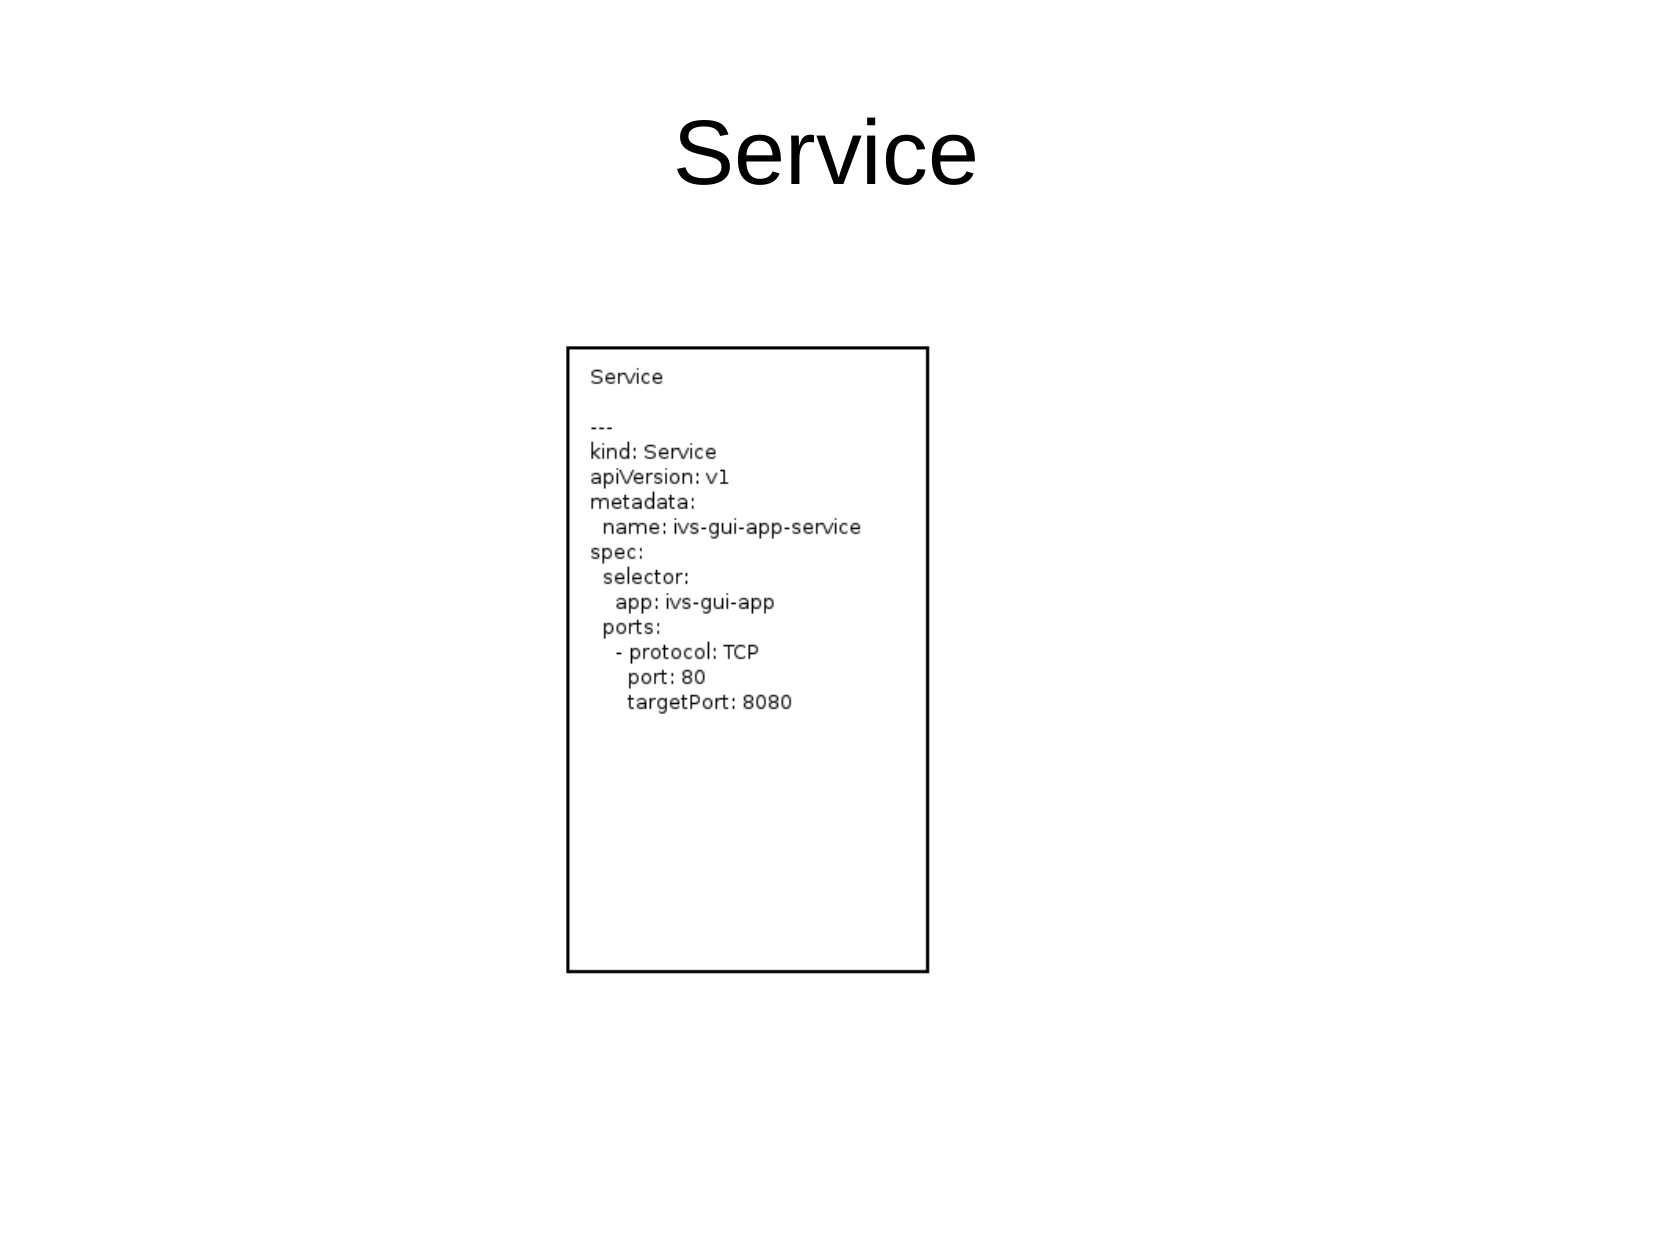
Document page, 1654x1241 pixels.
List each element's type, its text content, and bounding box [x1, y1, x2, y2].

title Service [82, 49, 1571, 257]
picture [565, 345, 931, 976]
